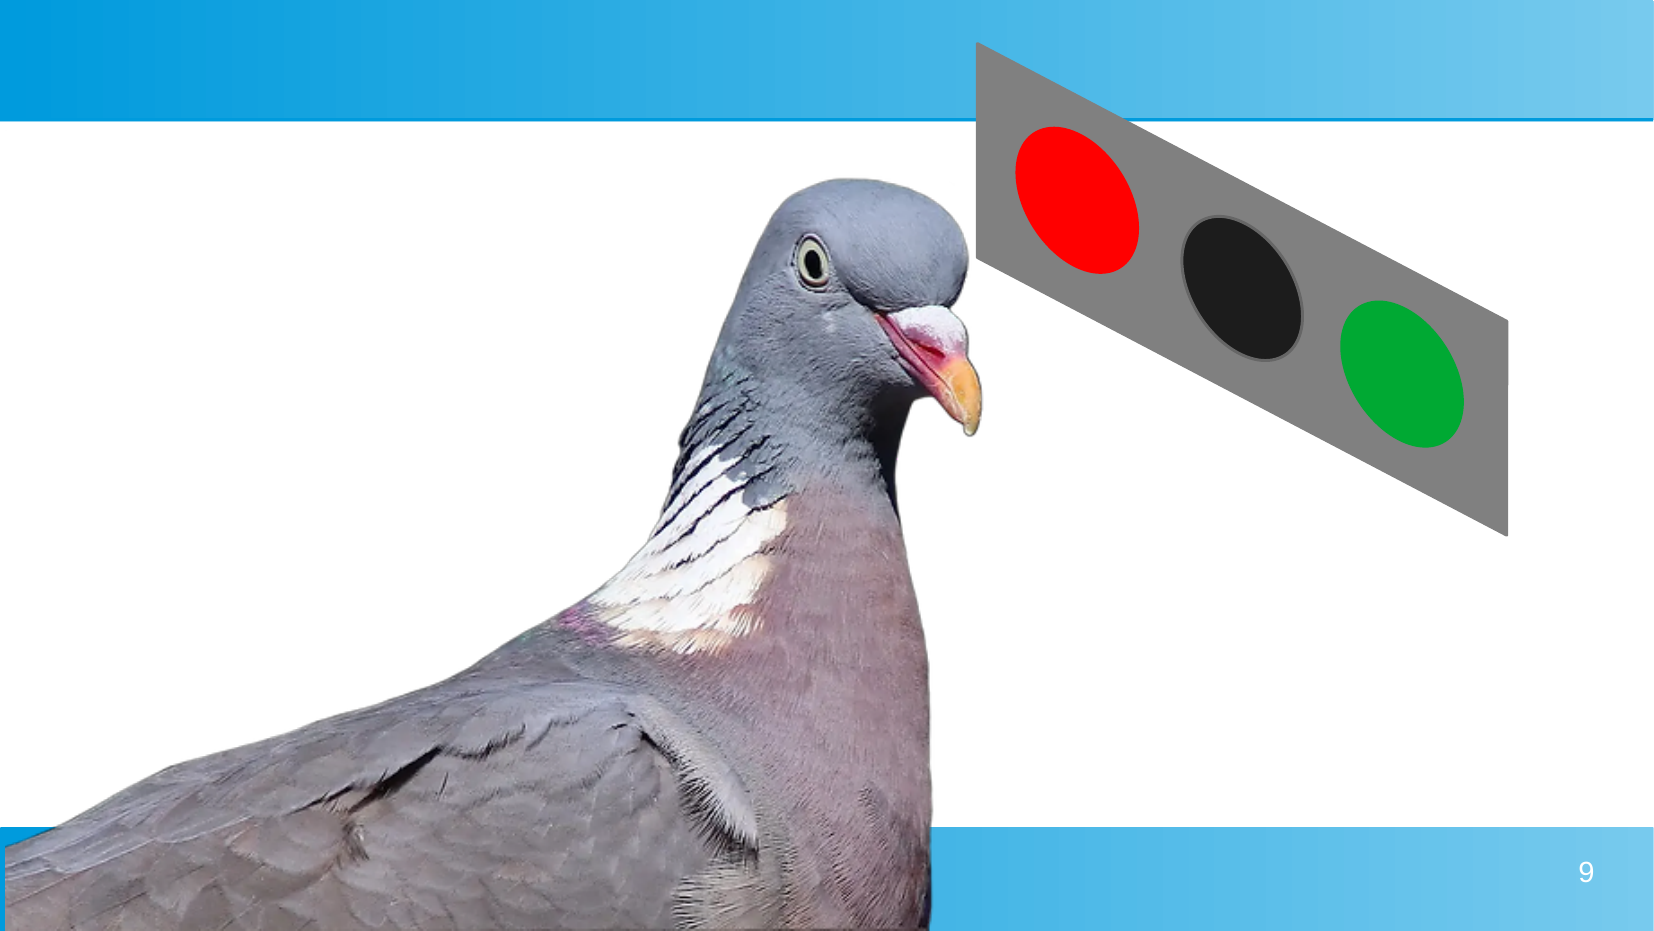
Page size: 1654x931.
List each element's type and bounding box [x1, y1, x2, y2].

text_box [977, 43, 1507, 536]
picture [5, 130, 1007, 931]
